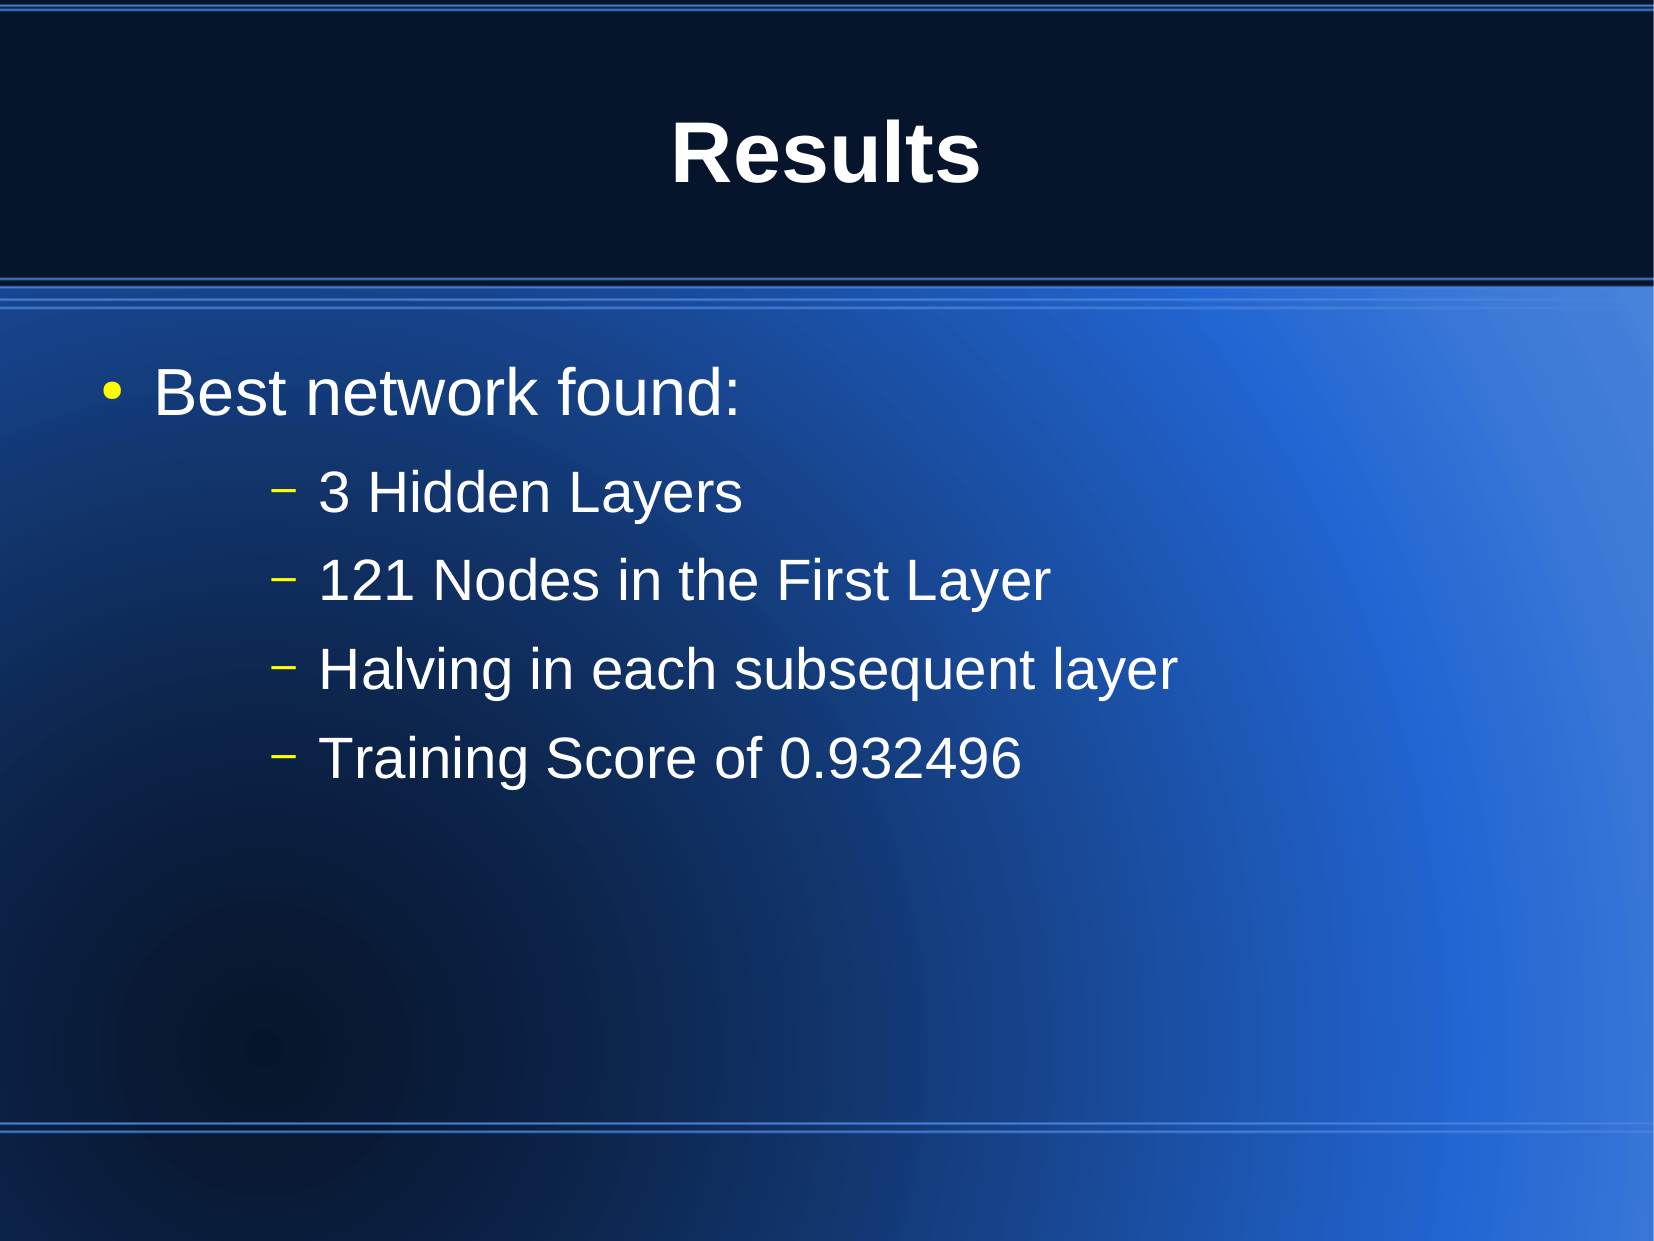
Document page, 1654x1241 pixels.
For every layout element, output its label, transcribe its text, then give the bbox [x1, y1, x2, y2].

list Best network found: 3 Hidden Layers 121 Nodes in the First Layer Halving in each subsequent layer Training Score of 0.932496 [82, 355, 1571, 1058]
picture [0, 0, 1654, 1241]
title Results [82, 49, 1571, 257]
